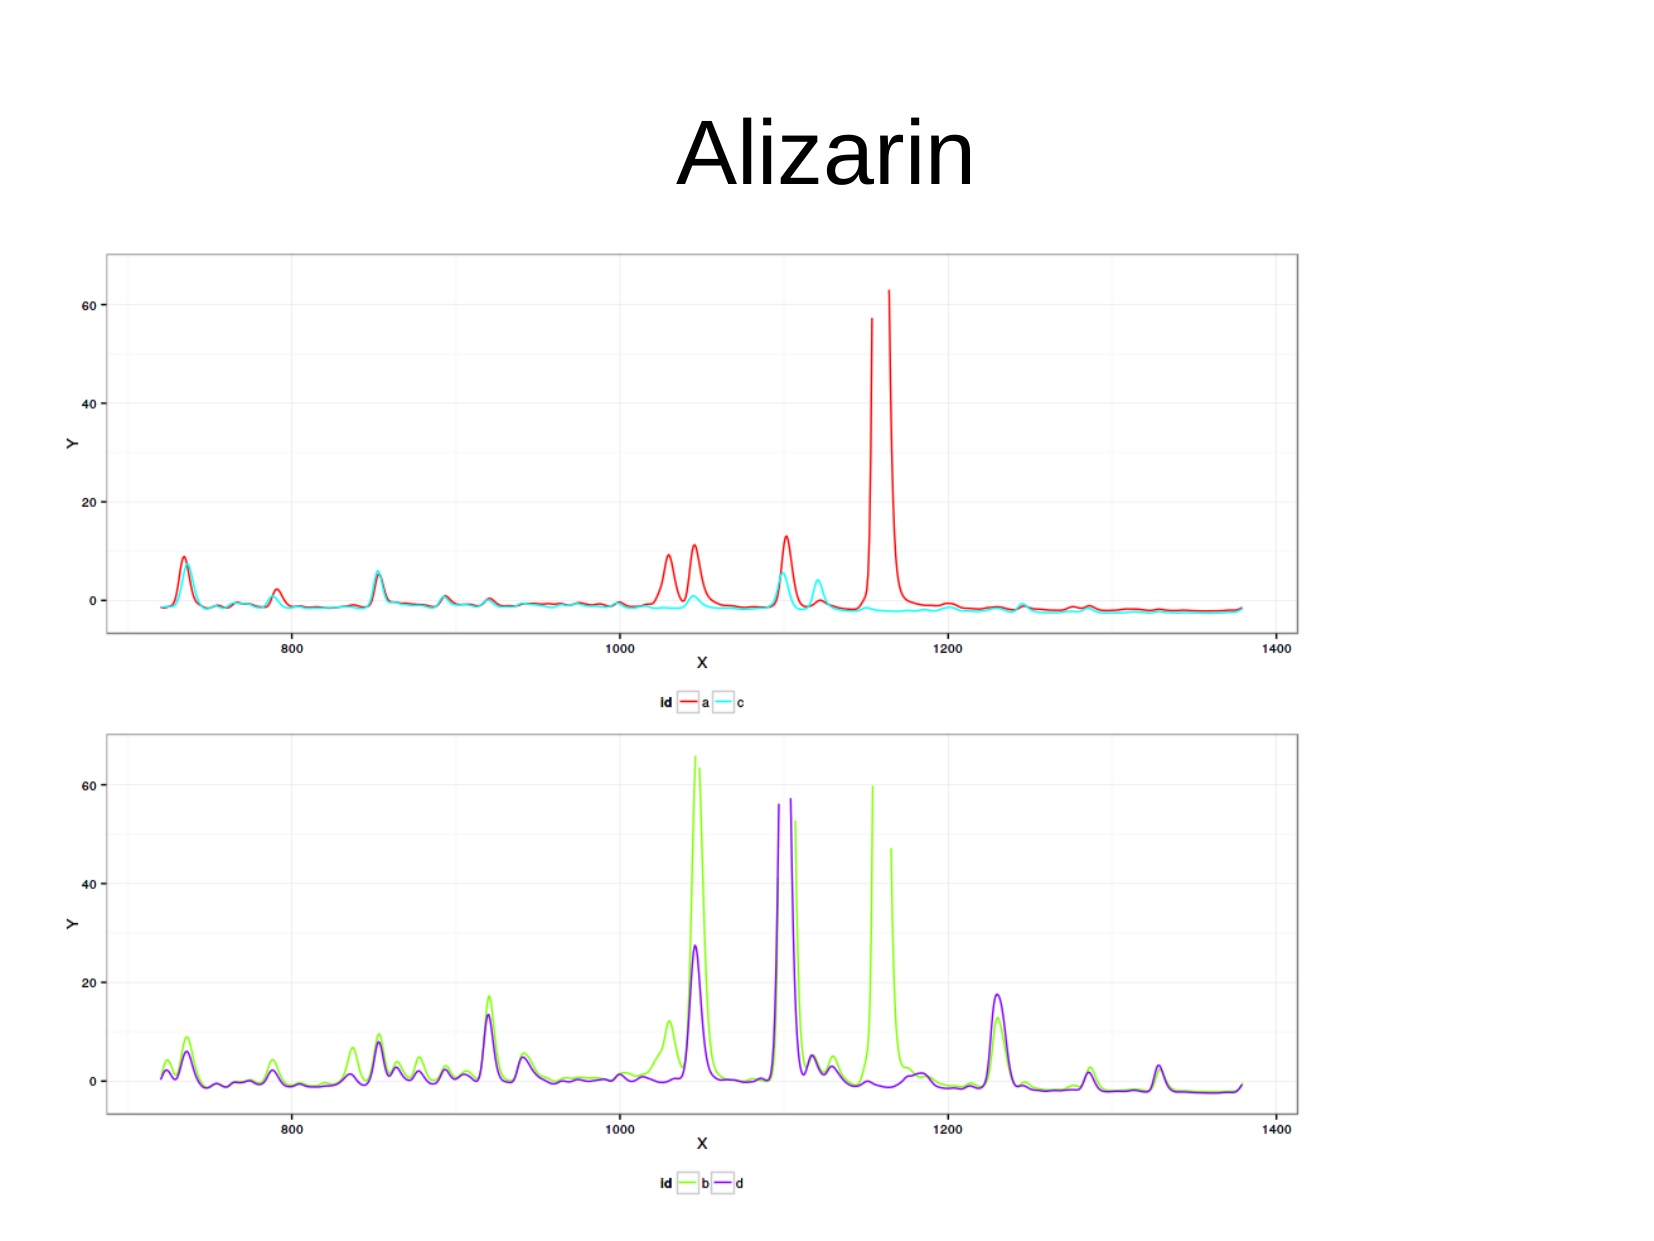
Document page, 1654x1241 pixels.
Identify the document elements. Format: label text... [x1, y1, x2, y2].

picture [53, 236, 1316, 1221]
title Alizarin [82, 49, 1571, 257]
